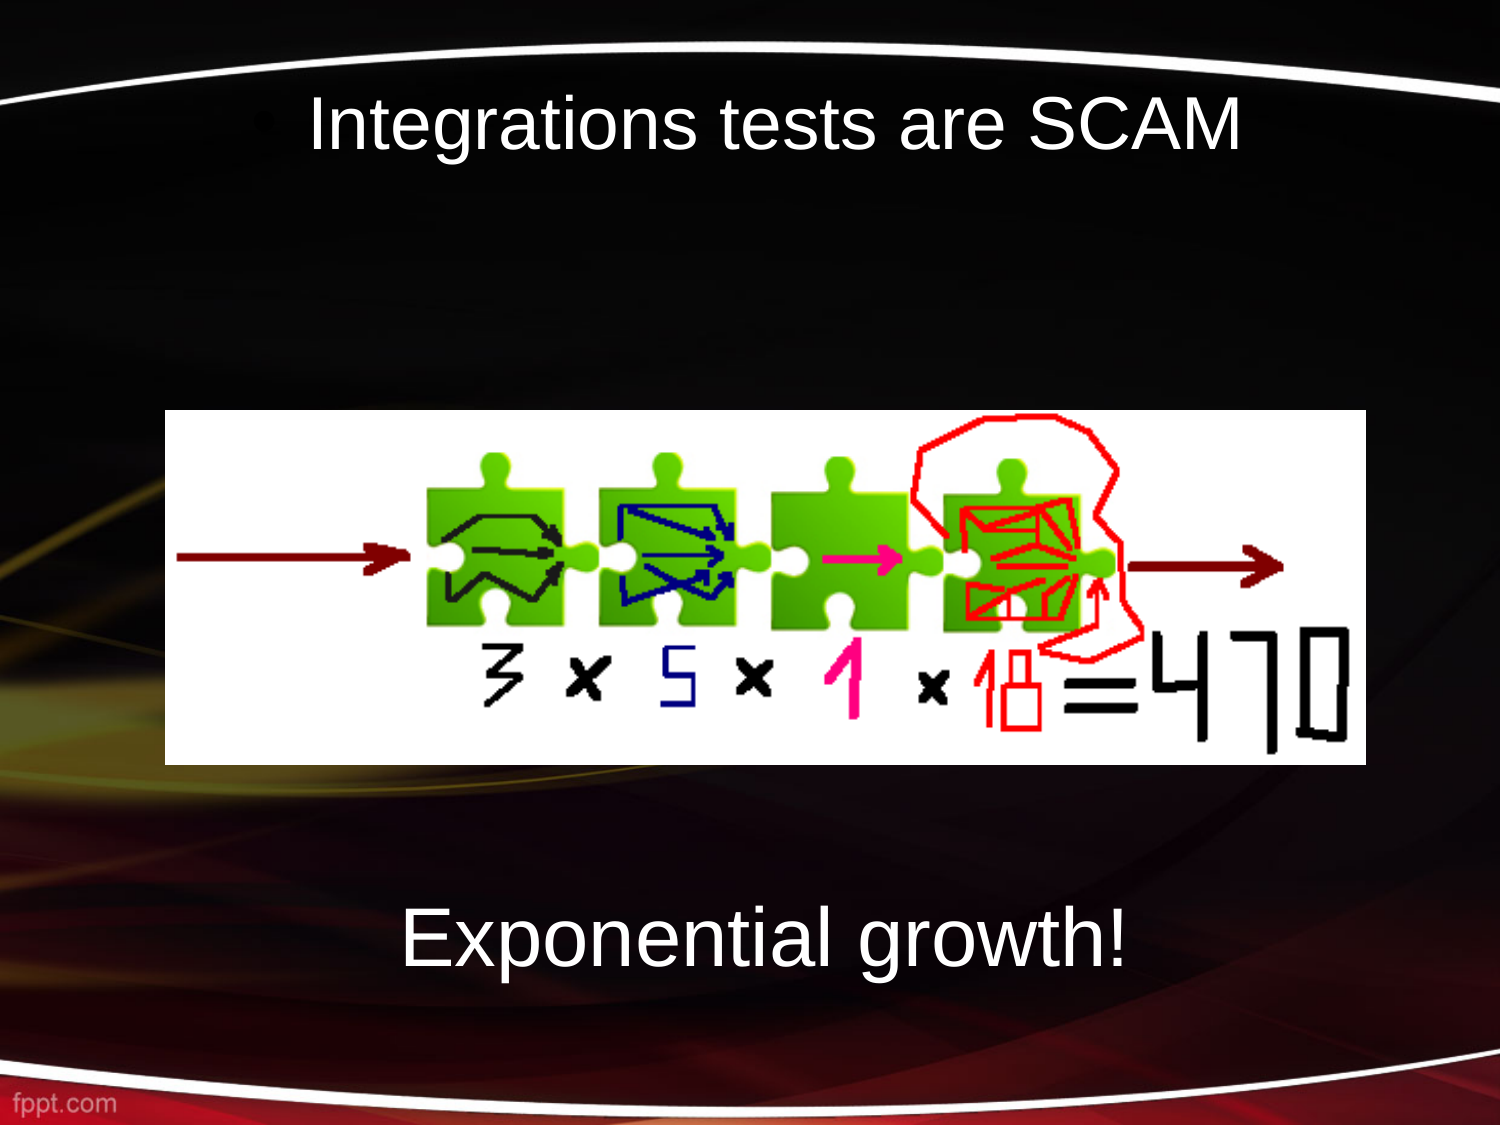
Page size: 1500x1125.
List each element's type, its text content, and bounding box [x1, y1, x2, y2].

text_box Exponential growth! [384, 875, 1387, 991]
picture [0, 0, 1500, 1125]
list Integrations tests are SCAM [90, 45, 1406, 196]
